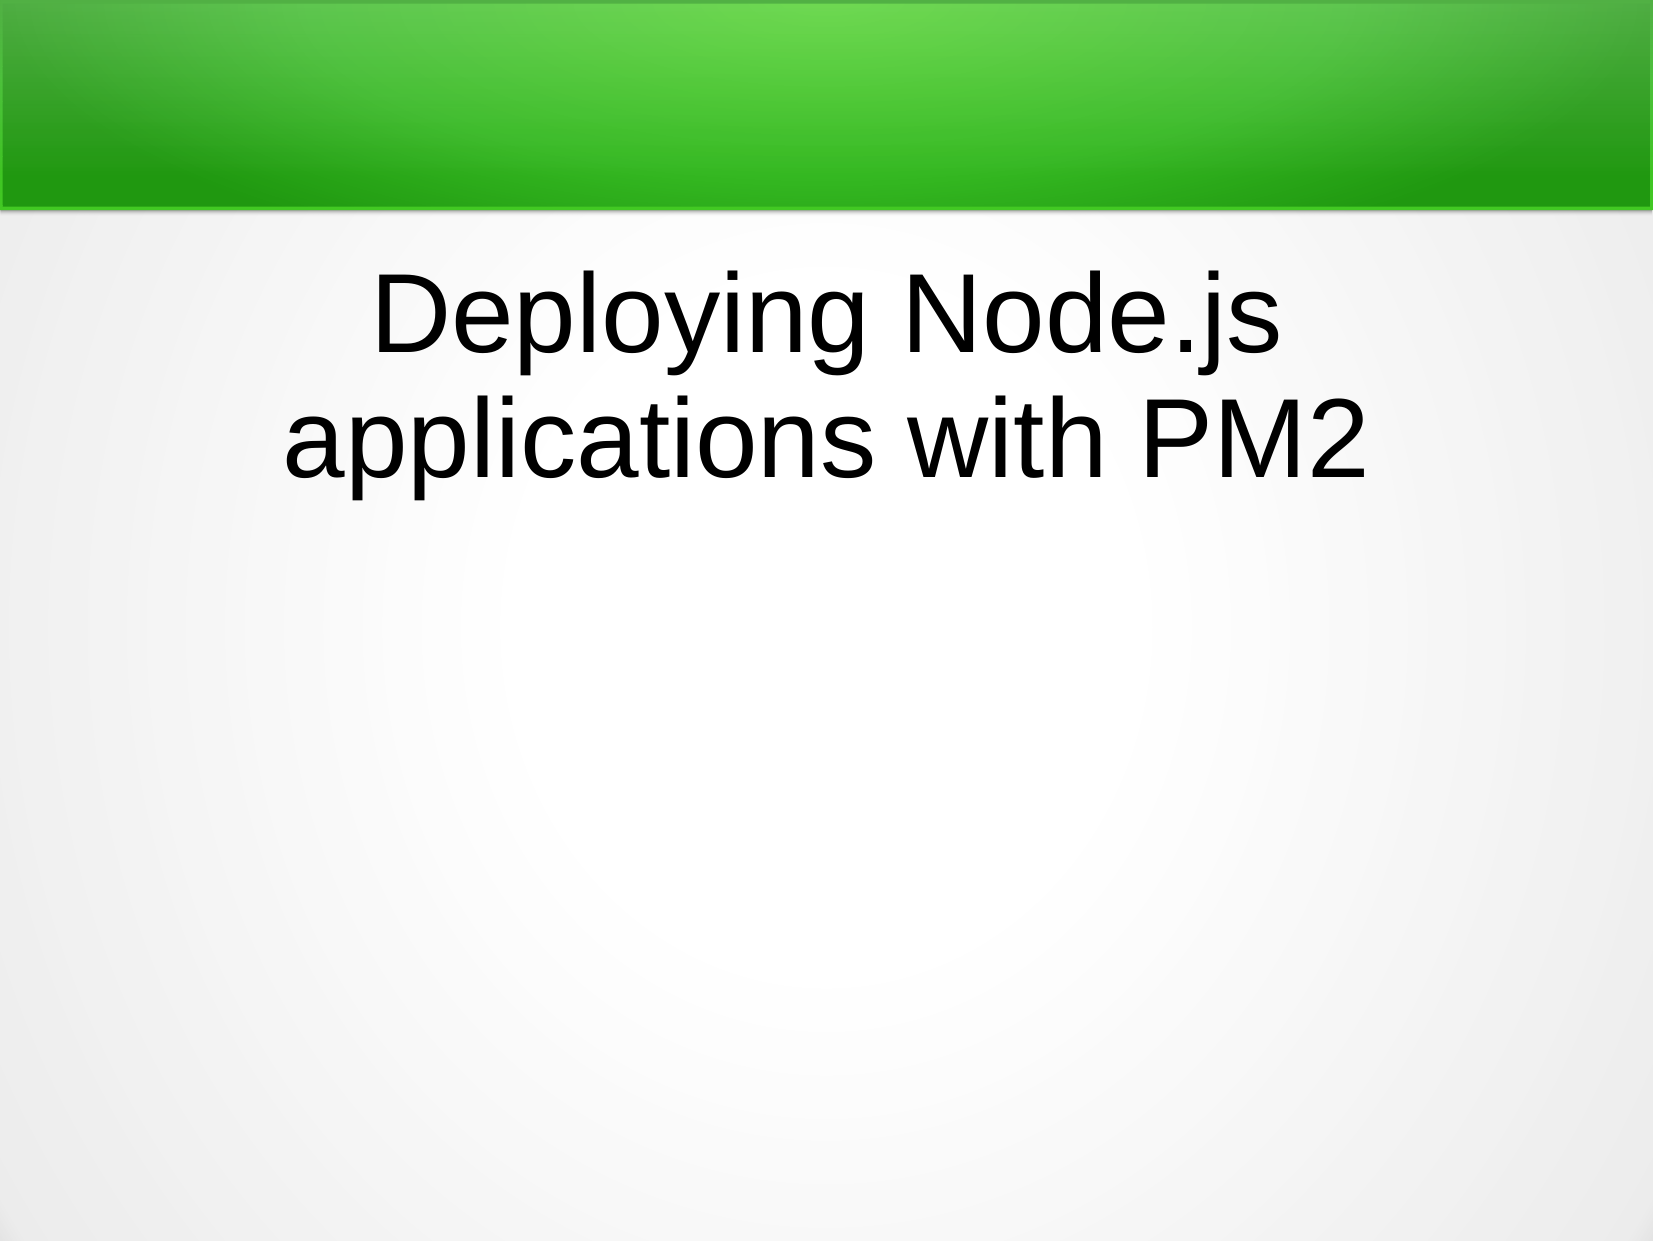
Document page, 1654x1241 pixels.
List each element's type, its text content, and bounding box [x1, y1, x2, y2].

subtitle Deploying Node.js applications with PM2 [82, 47, 1571, 705]
